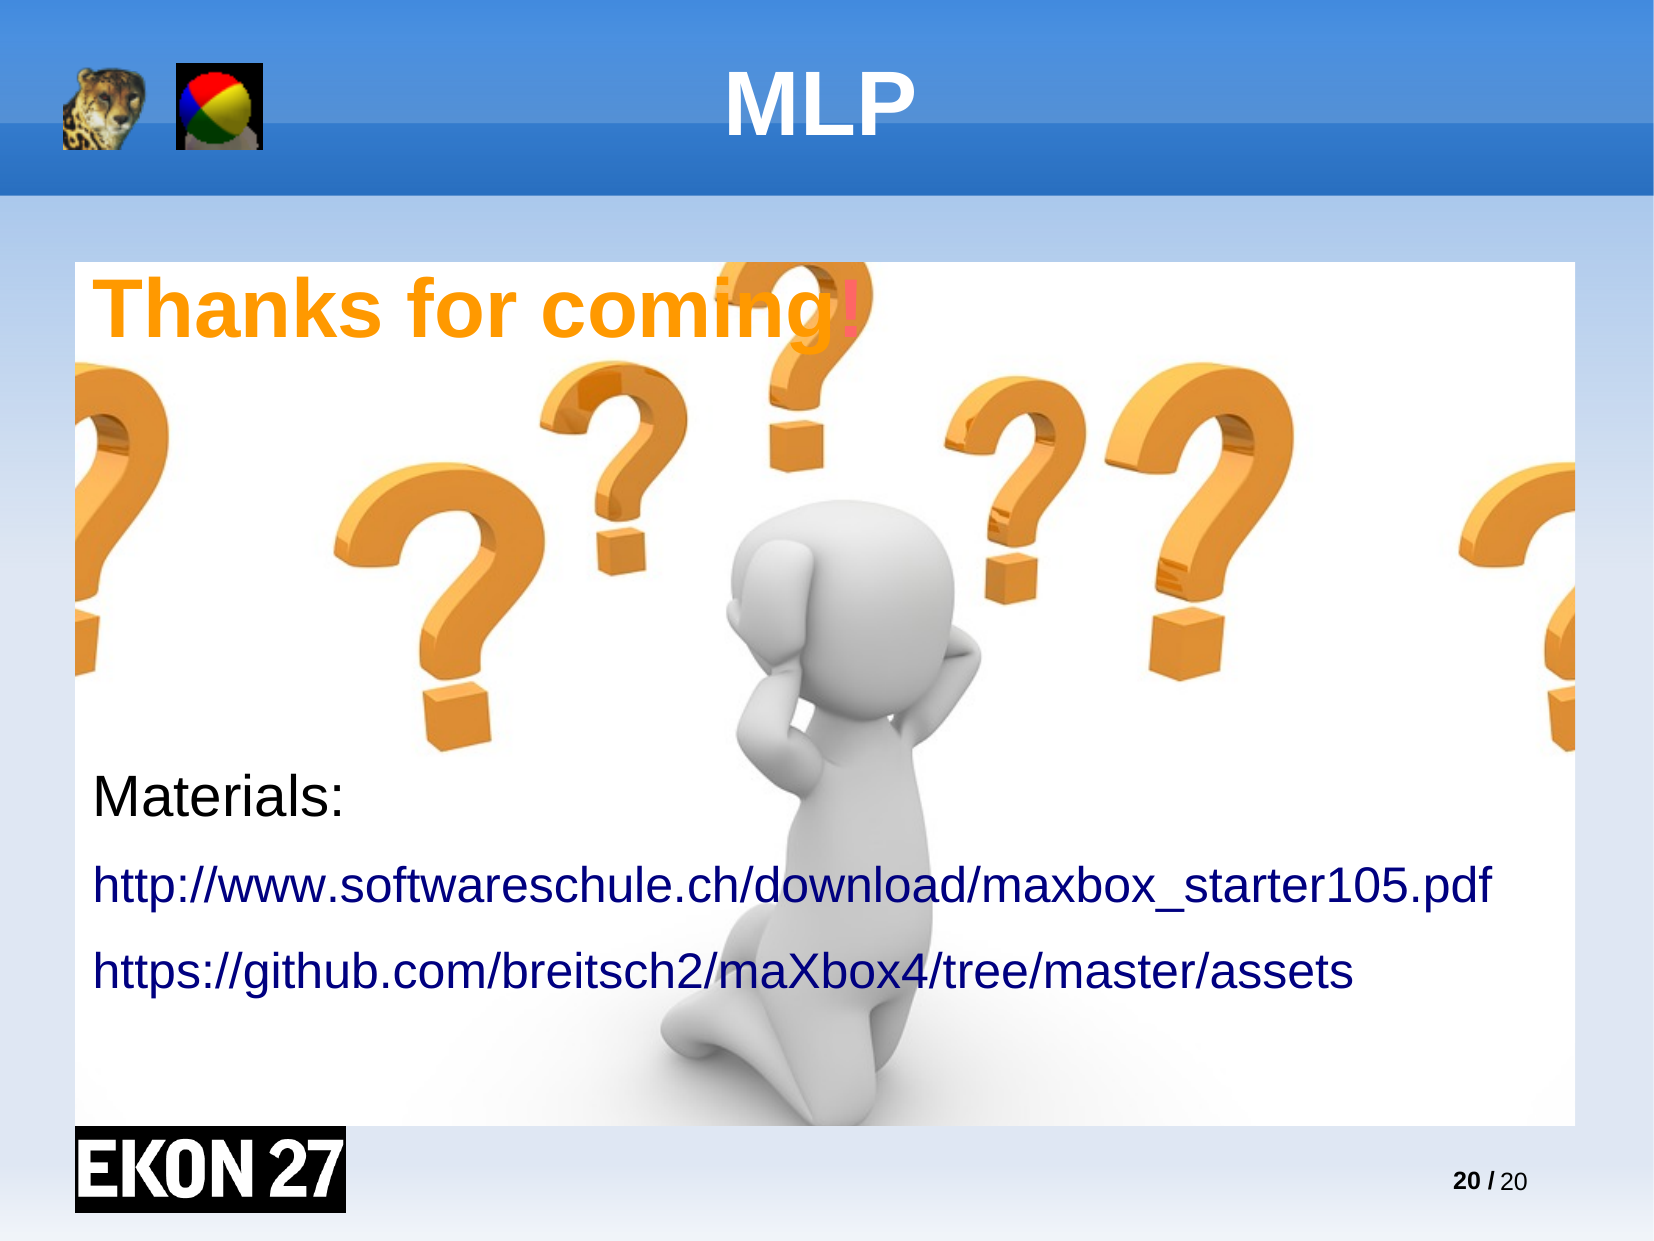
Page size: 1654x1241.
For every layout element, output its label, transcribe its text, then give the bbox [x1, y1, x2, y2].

picture [0, 0, 1654, 1241]
title MLP [76, 0, 1565, 208]
list Thanks for coming! Materials: http://www.softwareschule.ch/download/maxbox_starter105.pdf https://github.com/breitsch2/maXbox4/tree/master/assets [75, 262, 1576, 1126]
picture [176, 63, 263, 151]
